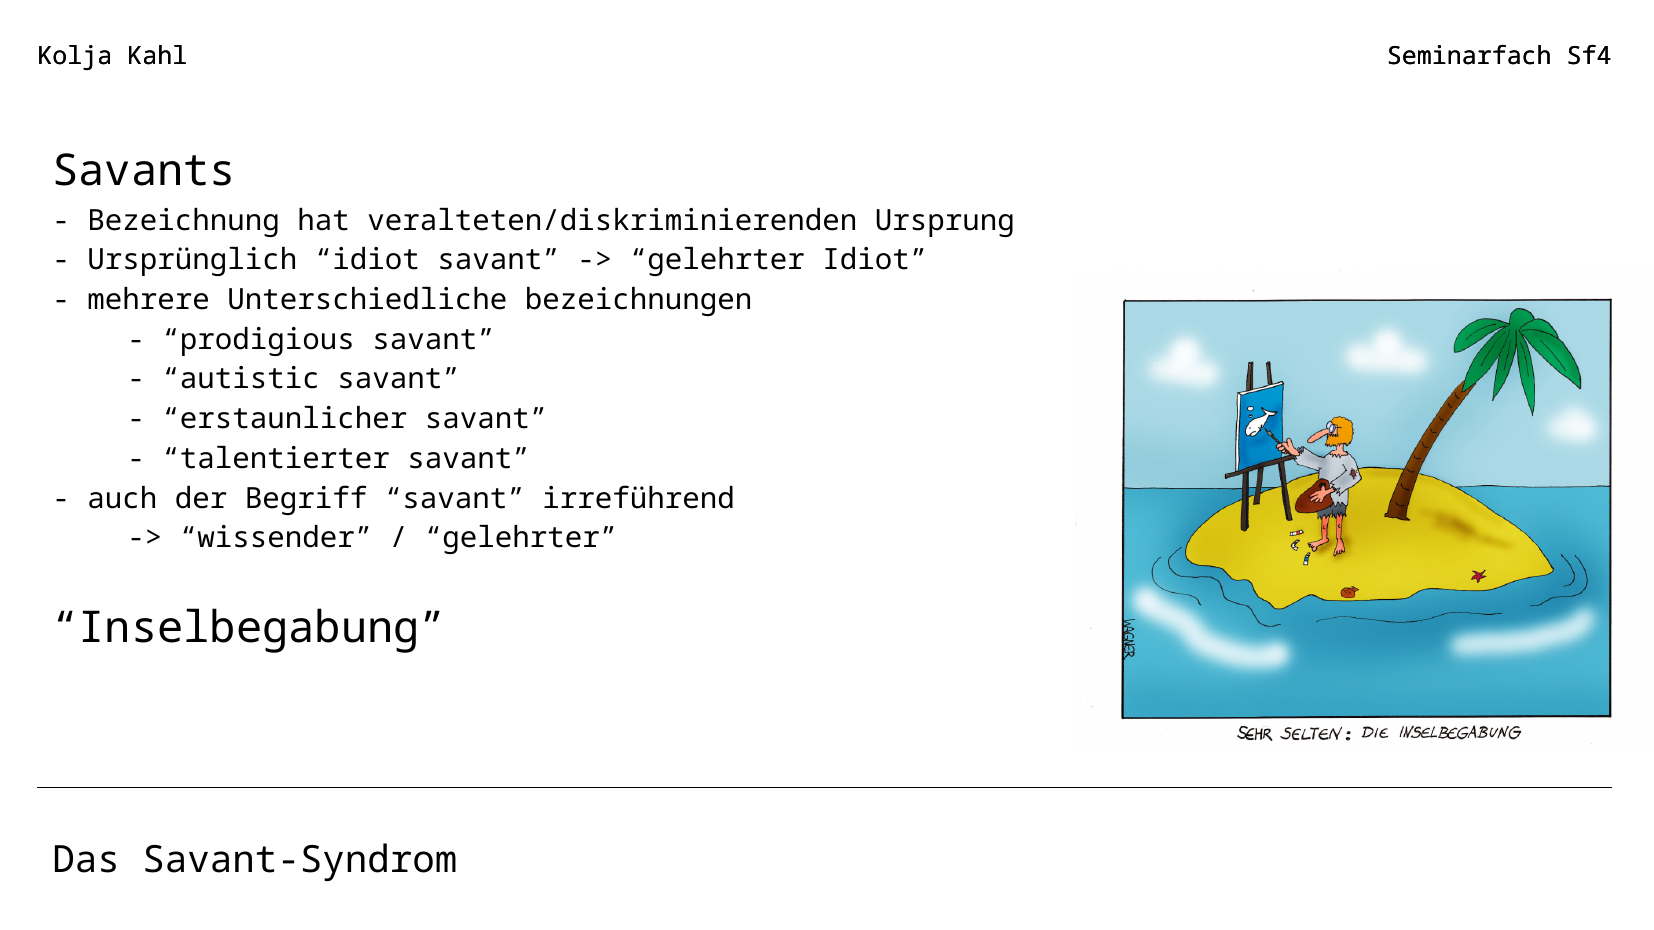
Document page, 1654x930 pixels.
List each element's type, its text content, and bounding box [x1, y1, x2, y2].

title Seminarfach Sf4 [1312, 37, 1612, 76]
title Kolja Kahl [37, 37, 225, 76]
text_box Savants - Bezeichnung hat veralteten/diskriminierenden Ursprung - Ursprünglich “idiot savant” -> “gelehrter Idiot” - mehrere Unterschiedliche bezeichnungen - “prodigious savant” - “autistic savant” - “erstaunlicher savant” - “talentierter savant” - auch der Begriff “savant” irreführend -> “wissender” / “gelehrter” “Inselbegabung” [37, 131, 1613, 713]
picture [1075, 269, 1653, 751]
text_box Das Savant-Syndrom [37, 825, 526, 930]
